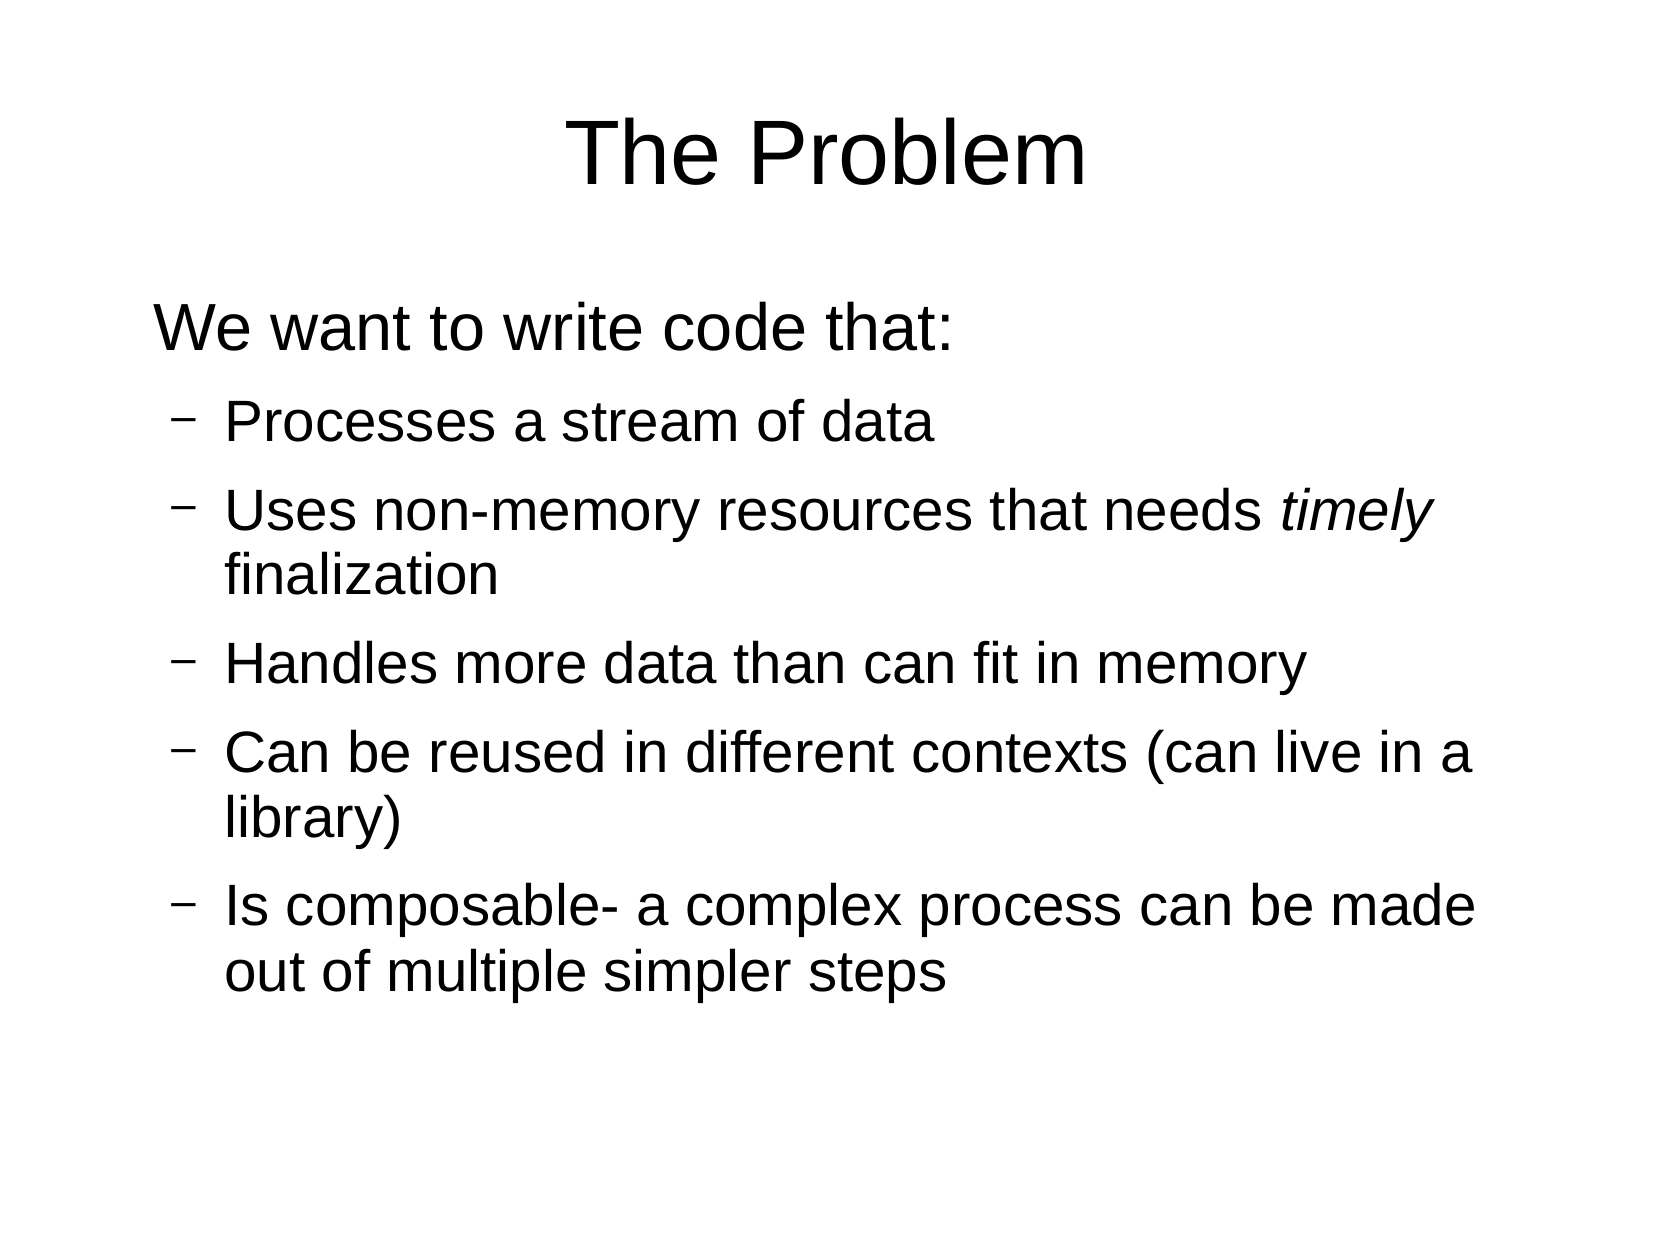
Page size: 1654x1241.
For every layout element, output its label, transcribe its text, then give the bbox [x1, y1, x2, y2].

title The Problem [82, 49, 1571, 257]
list We want to write code that: Processes a stream of data Uses non-memory resources that needs timely finalization Handles more data than can fit in memory Can be reused in different contexts (can live in a library) Is composable- a complex process can be made out of multiple simpler steps [82, 290, 1571, 1010]
